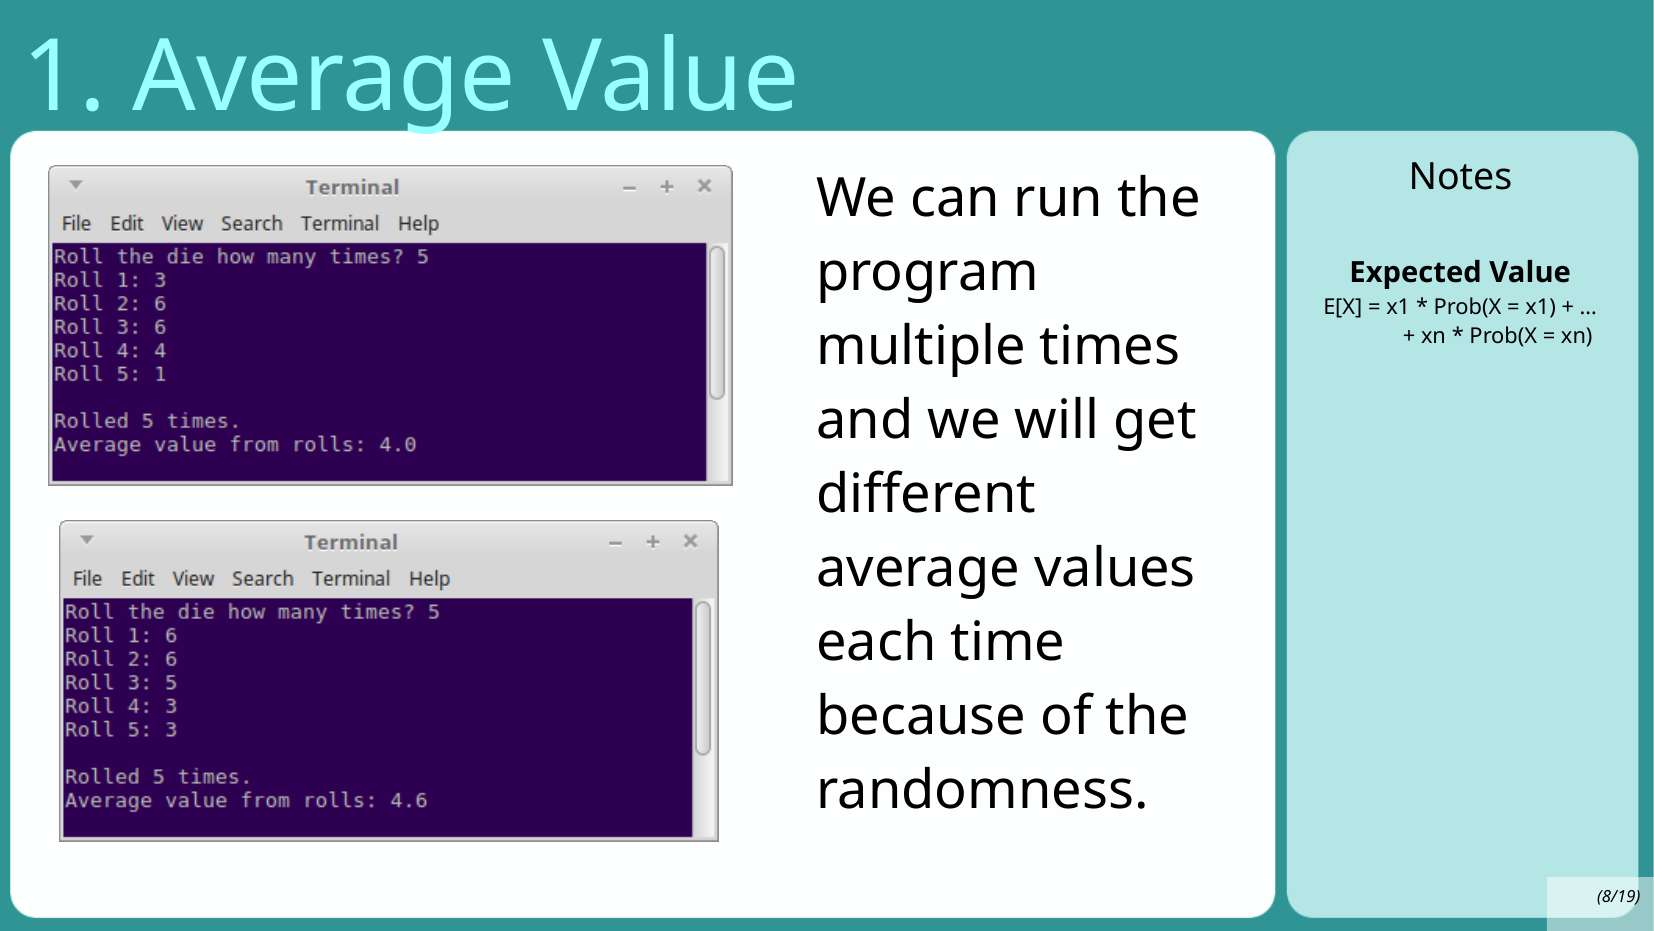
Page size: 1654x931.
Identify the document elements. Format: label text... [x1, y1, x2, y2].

text_box Notes Expected Value E[X] = x1 * Prob(X = x1) + … + xn * Prob(X = xn) [1290, 141, 1631, 661]
text_box (<number>/19) [1546, 877, 1654, 931]
picture [0, 0, 1654, 931]
title 1. Average Value [22, 13, 1511, 130]
text_box We can run the program multiple times and we will get different average values each time because of the randomness. [816, 158, 1247, 892]
